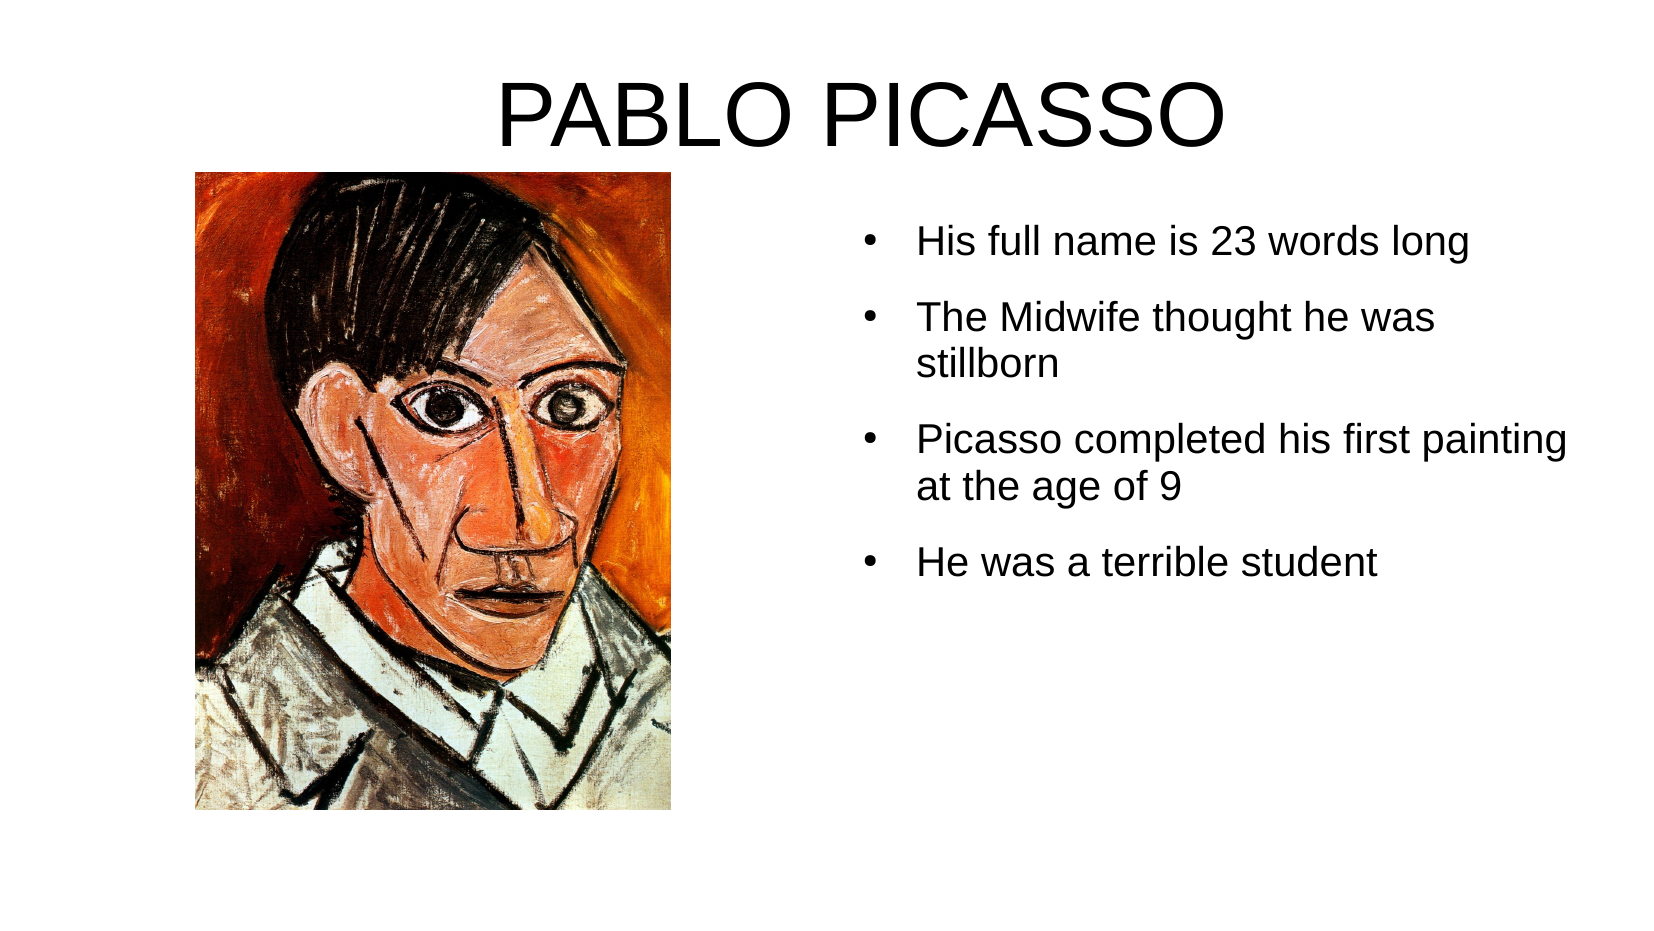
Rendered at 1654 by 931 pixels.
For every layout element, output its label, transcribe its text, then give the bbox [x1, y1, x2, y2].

picture [195, 172, 671, 811]
title PABLO PICASSO [82, 37, 1571, 193]
list His full name is 23 words long The Midwife thought he was stillborn Picasso completed his first painting at the age of 9 He was a terrible student [845, 217, 1572, 758]
